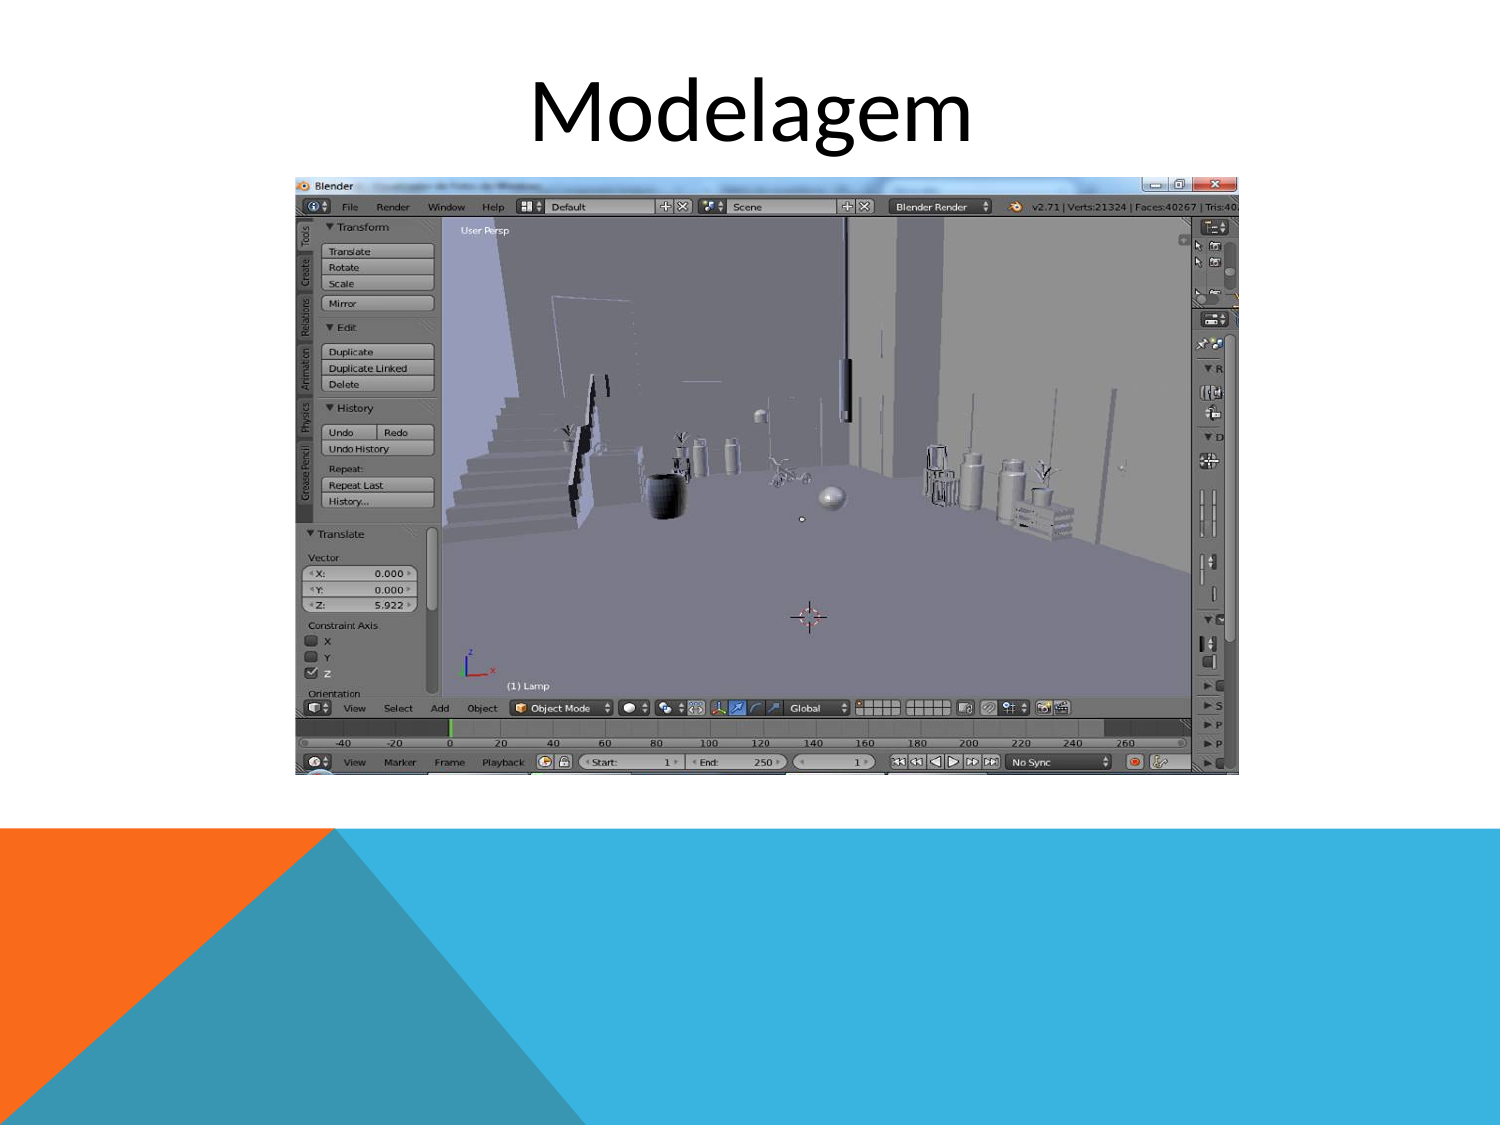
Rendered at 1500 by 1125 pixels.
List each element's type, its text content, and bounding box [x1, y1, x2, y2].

title Modelagem [135, 60, 1369, 150]
picture [295, 177, 1239, 775]
